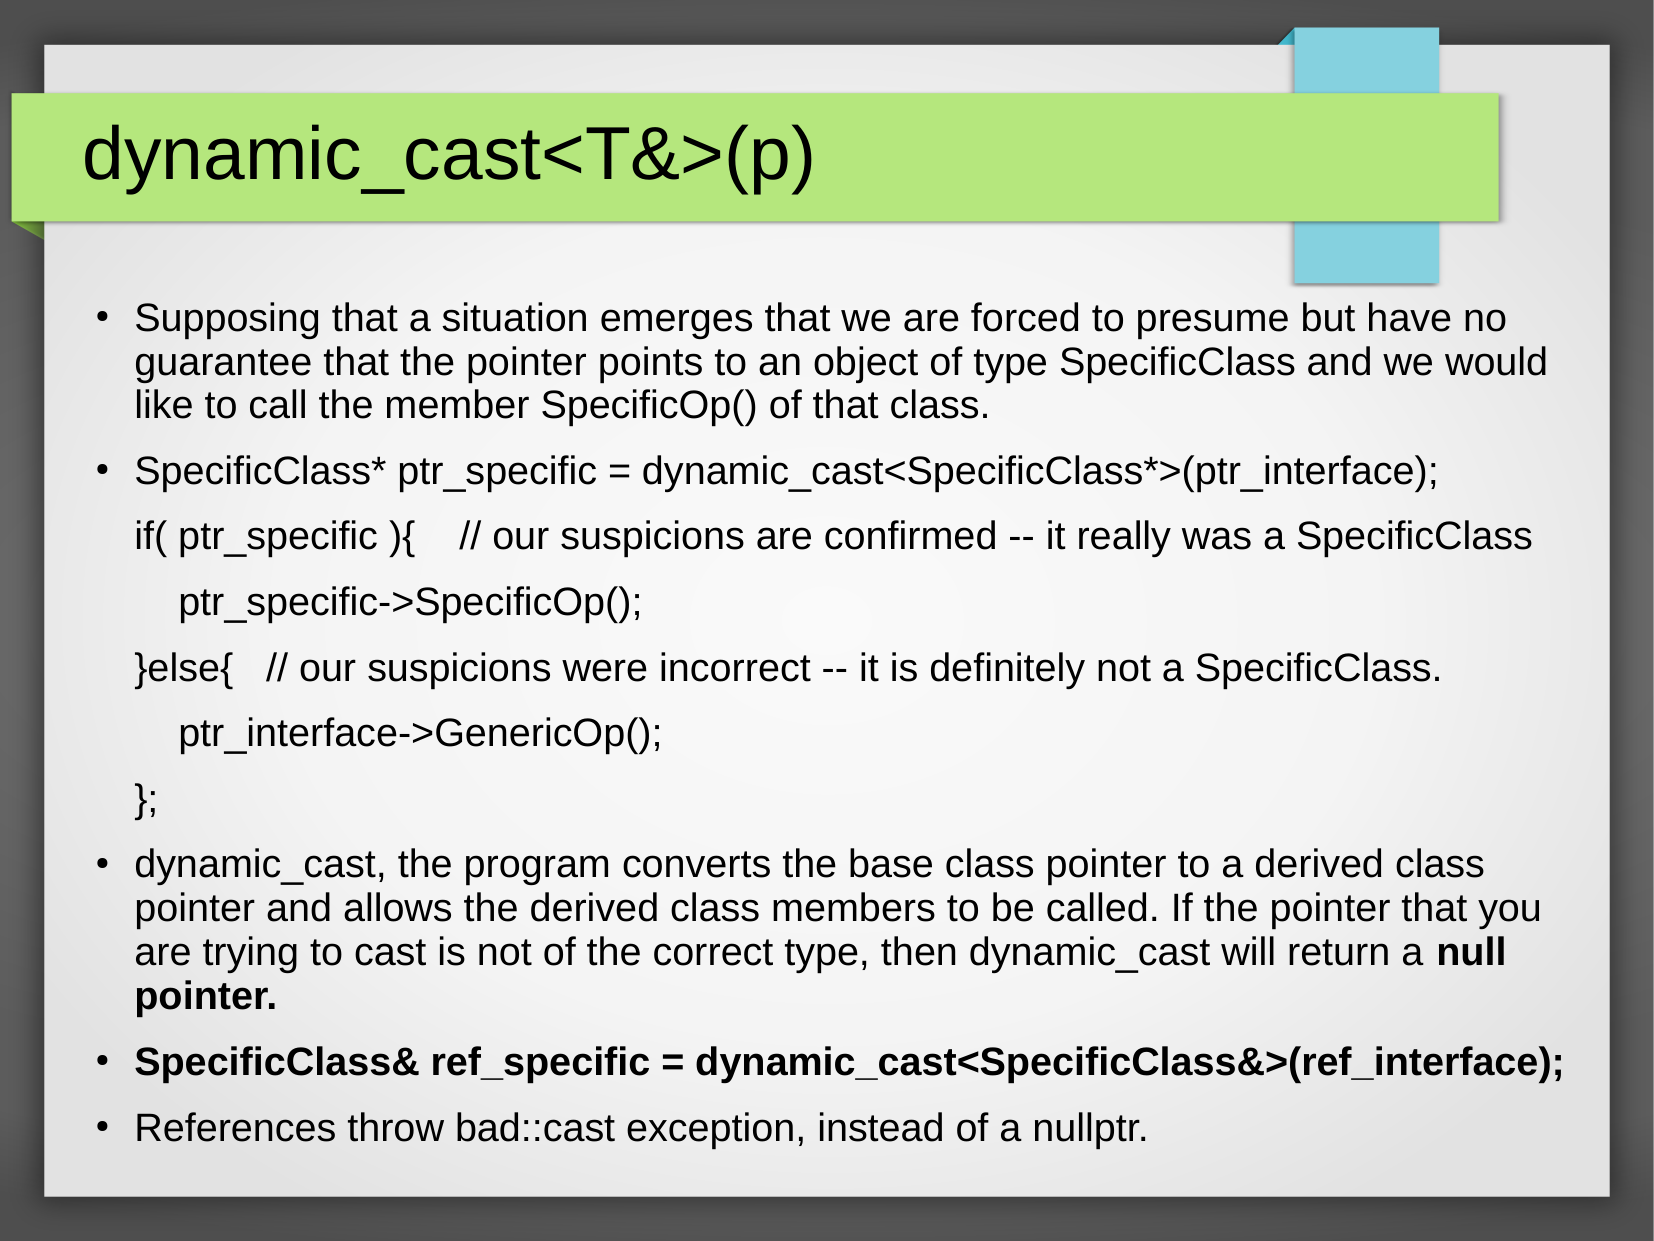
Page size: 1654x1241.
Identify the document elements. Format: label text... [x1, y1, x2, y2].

list Supposing that a situation emerges that we are forced to presume but have no guarantee that the pointer points to an object of type SpecificClass and we would like to call the member SpecificOp() of that class. SpecificClass* ptr_specific = dynamic_cast<SpecificClass*>(ptr_interface); if( ptr_specific ){ // our suspicions are confirmed -- it really was a SpecificClass ptr_specific->SpecificOp(); }else{ // our suspicions were incorrect -- it is definitely not a SpecificClass. ptr_interface->GenericOp(); }; dynamic_cast, the program converts the base class pointer to a derived class pointer and allows the derived class members to be called. If the pointer that you are trying to cast is not of the correct type, then dynamic_cast will return a null pointer. SpecificClass& ref_specific = dynamic_cast<SpecificClass&>(ref_interface); References throw bad::cast exception, instead of a nullptr. [82, 295, 1571, 1182]
picture [0, 0, 1654, 1241]
title dynamic_cast<T&>(p) [82, 94, 1264, 213]
